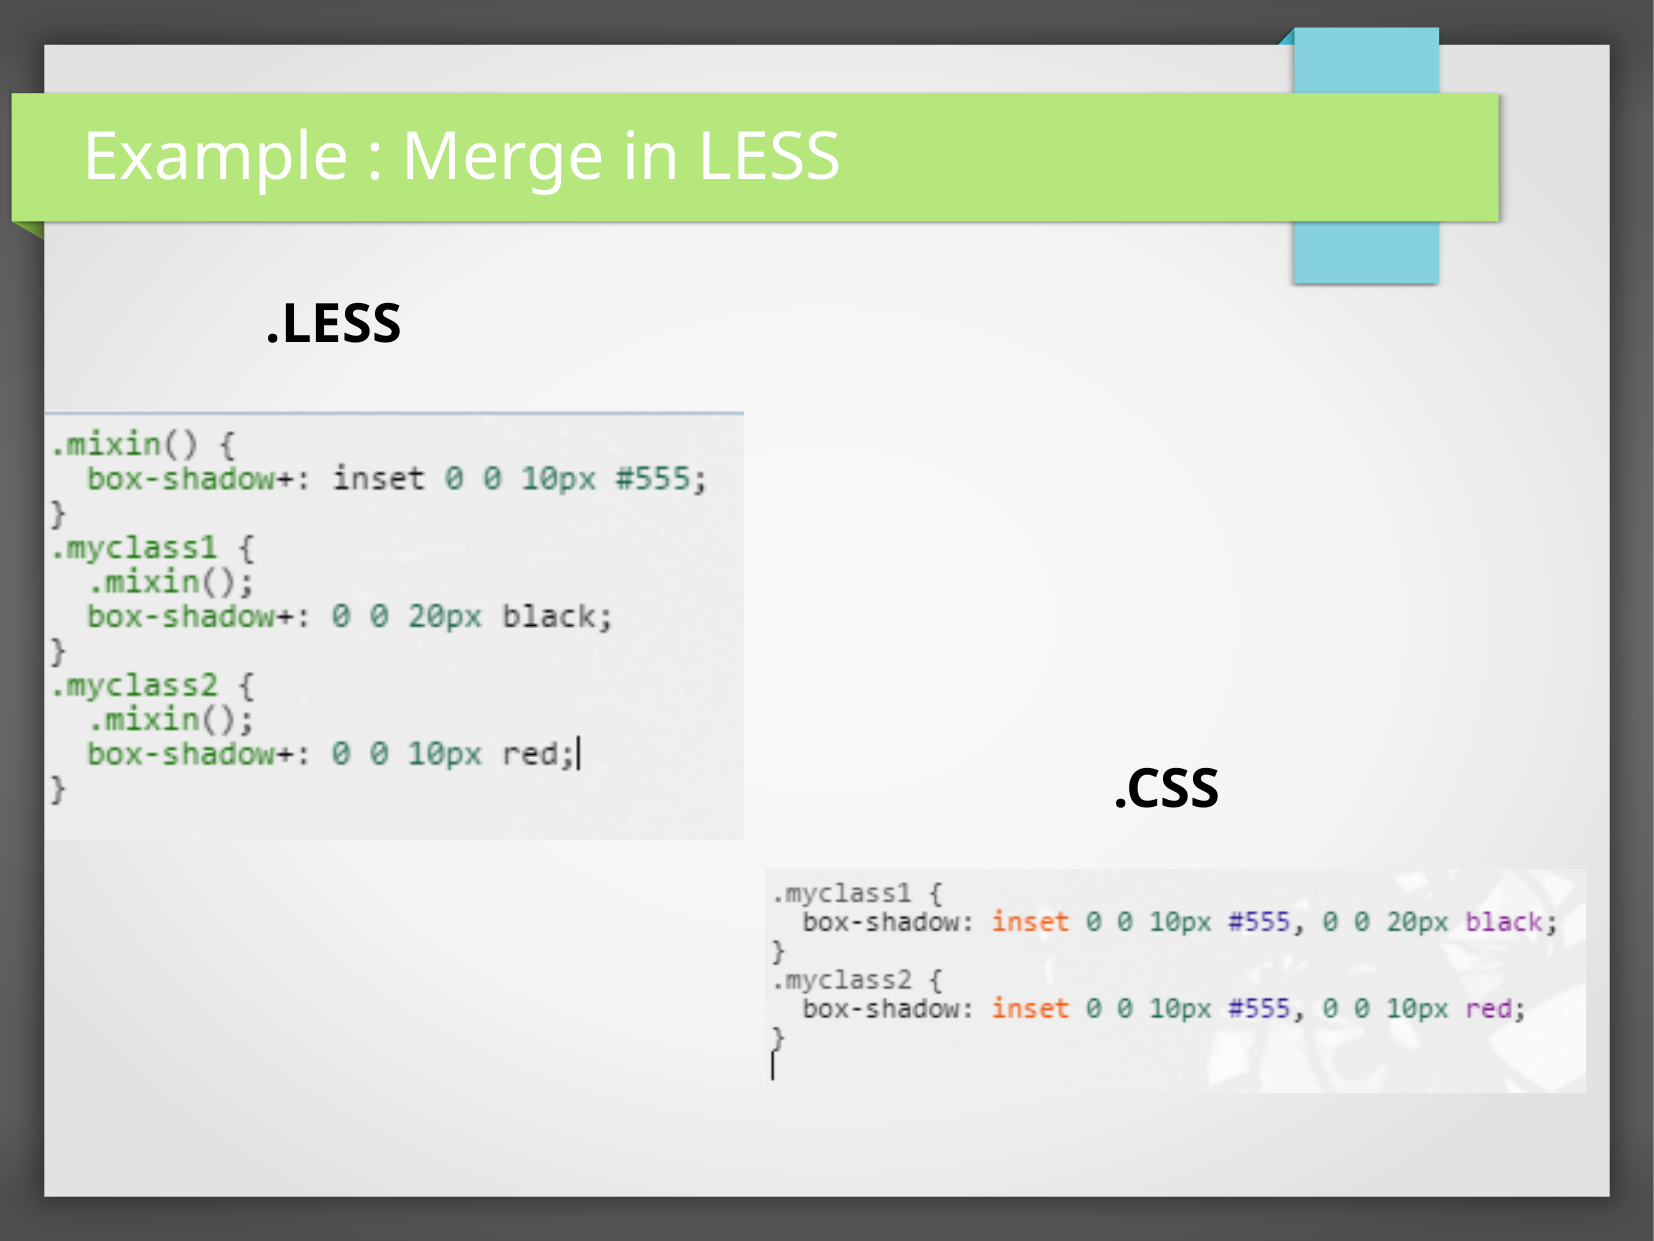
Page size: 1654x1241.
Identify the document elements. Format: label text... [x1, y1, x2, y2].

title Example : Merge in LESS [82, 94, 1264, 213]
list .CSS [1042, 750, 1336, 831]
list .LESS [195, 285, 488, 391]
picture [0, 0, 1654, 1241]
